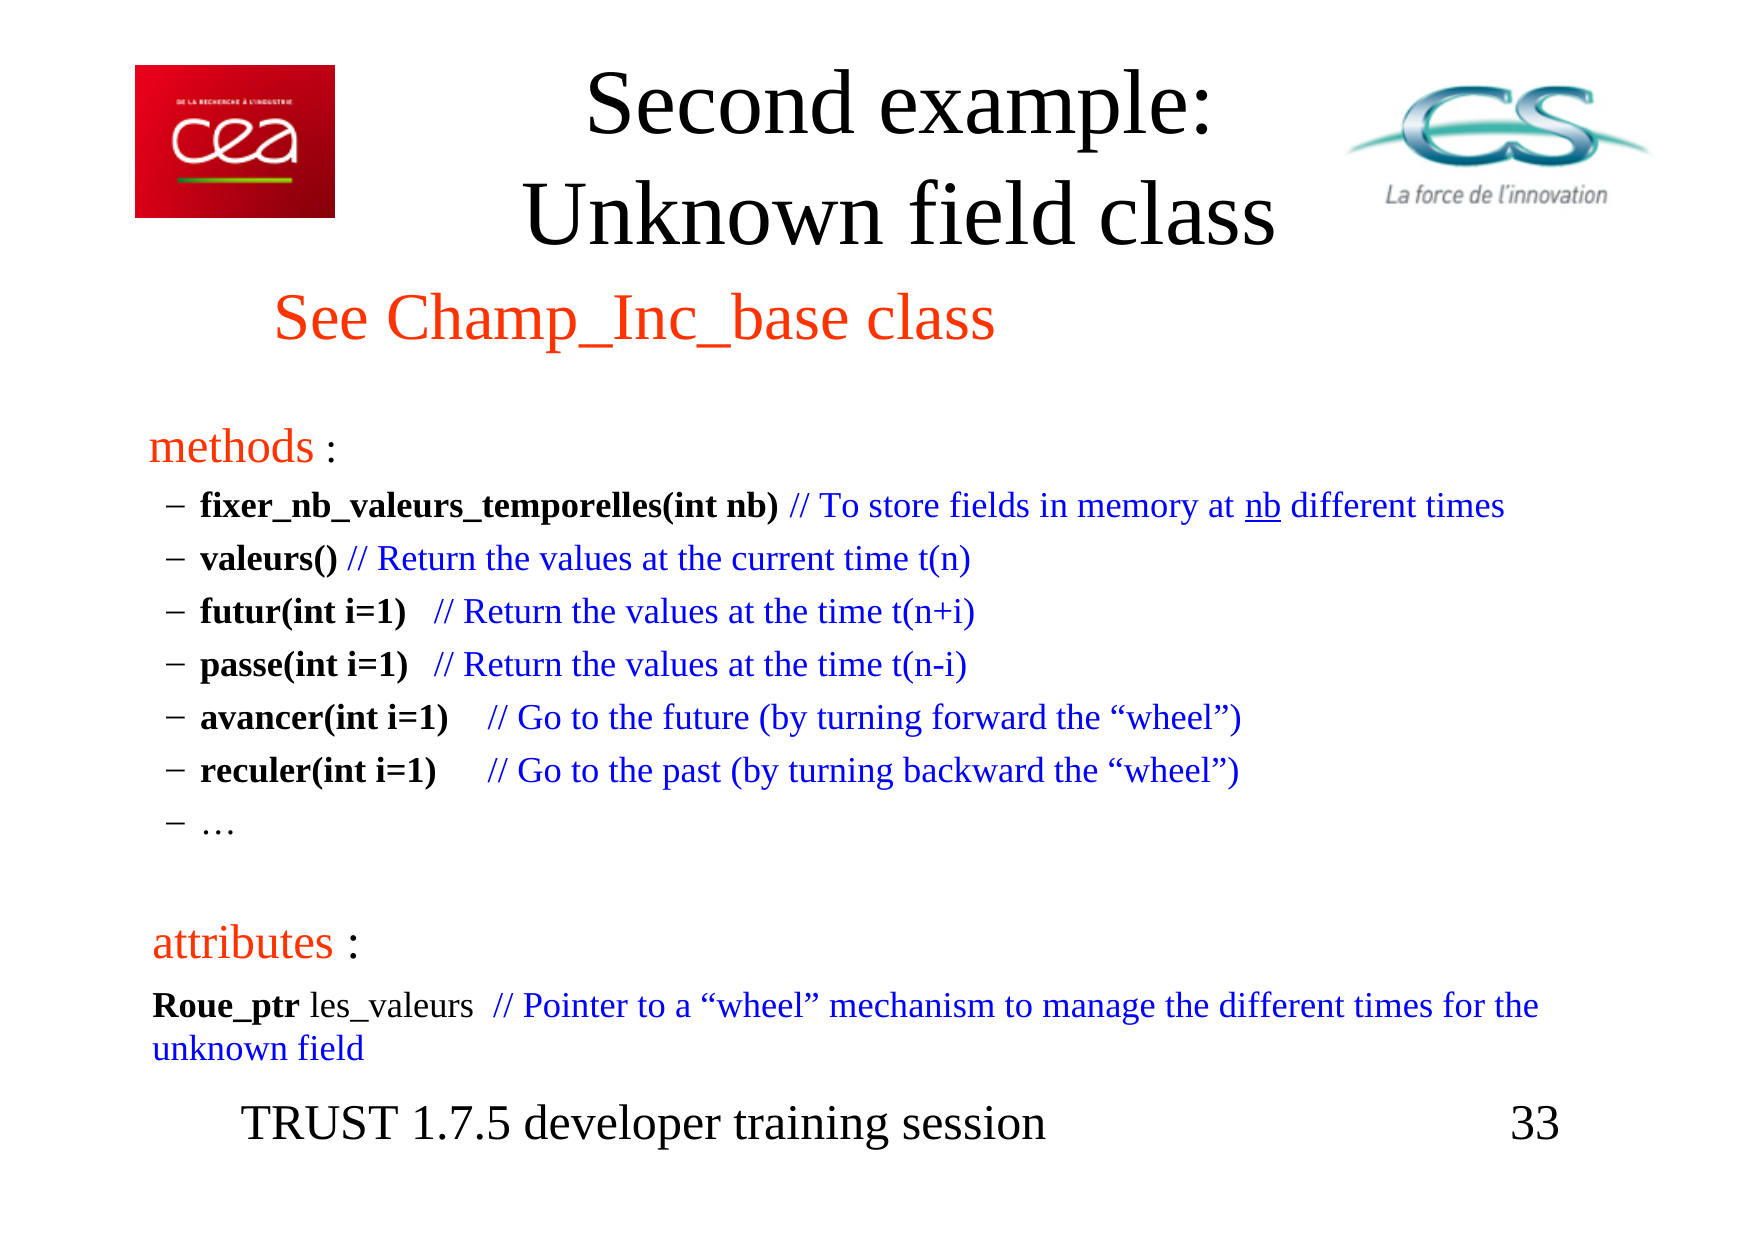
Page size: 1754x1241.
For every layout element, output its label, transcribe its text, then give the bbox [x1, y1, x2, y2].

title Second example: Unknown field class [224, 34, 1576, 271]
list methods : fixer_nb_valeurs_temporelles(int nb) // To store fields in memory at nb different times valeurs() // Return the values at the current time t(n) futur(int i=1) // Return the values at the time t(n+i) passe(int i=1) // Return the values at the time t(n-i) avancer(int i=1) // Go to the future (by turning forward the “wheel”) reculer(int i=1) // Go to the past (by turning backward the “wheel”) … attributes : Roue_ptr les_valeurs // Pointer to a “wheel” mechanism to manage the different times for the unknown field [96, 406, 1685, 1081]
list See Champ_Inc_base class [257, 264, 1608, 413]
picture [135, 65, 224, 218]
picture [1576, 73, 1662, 218]
